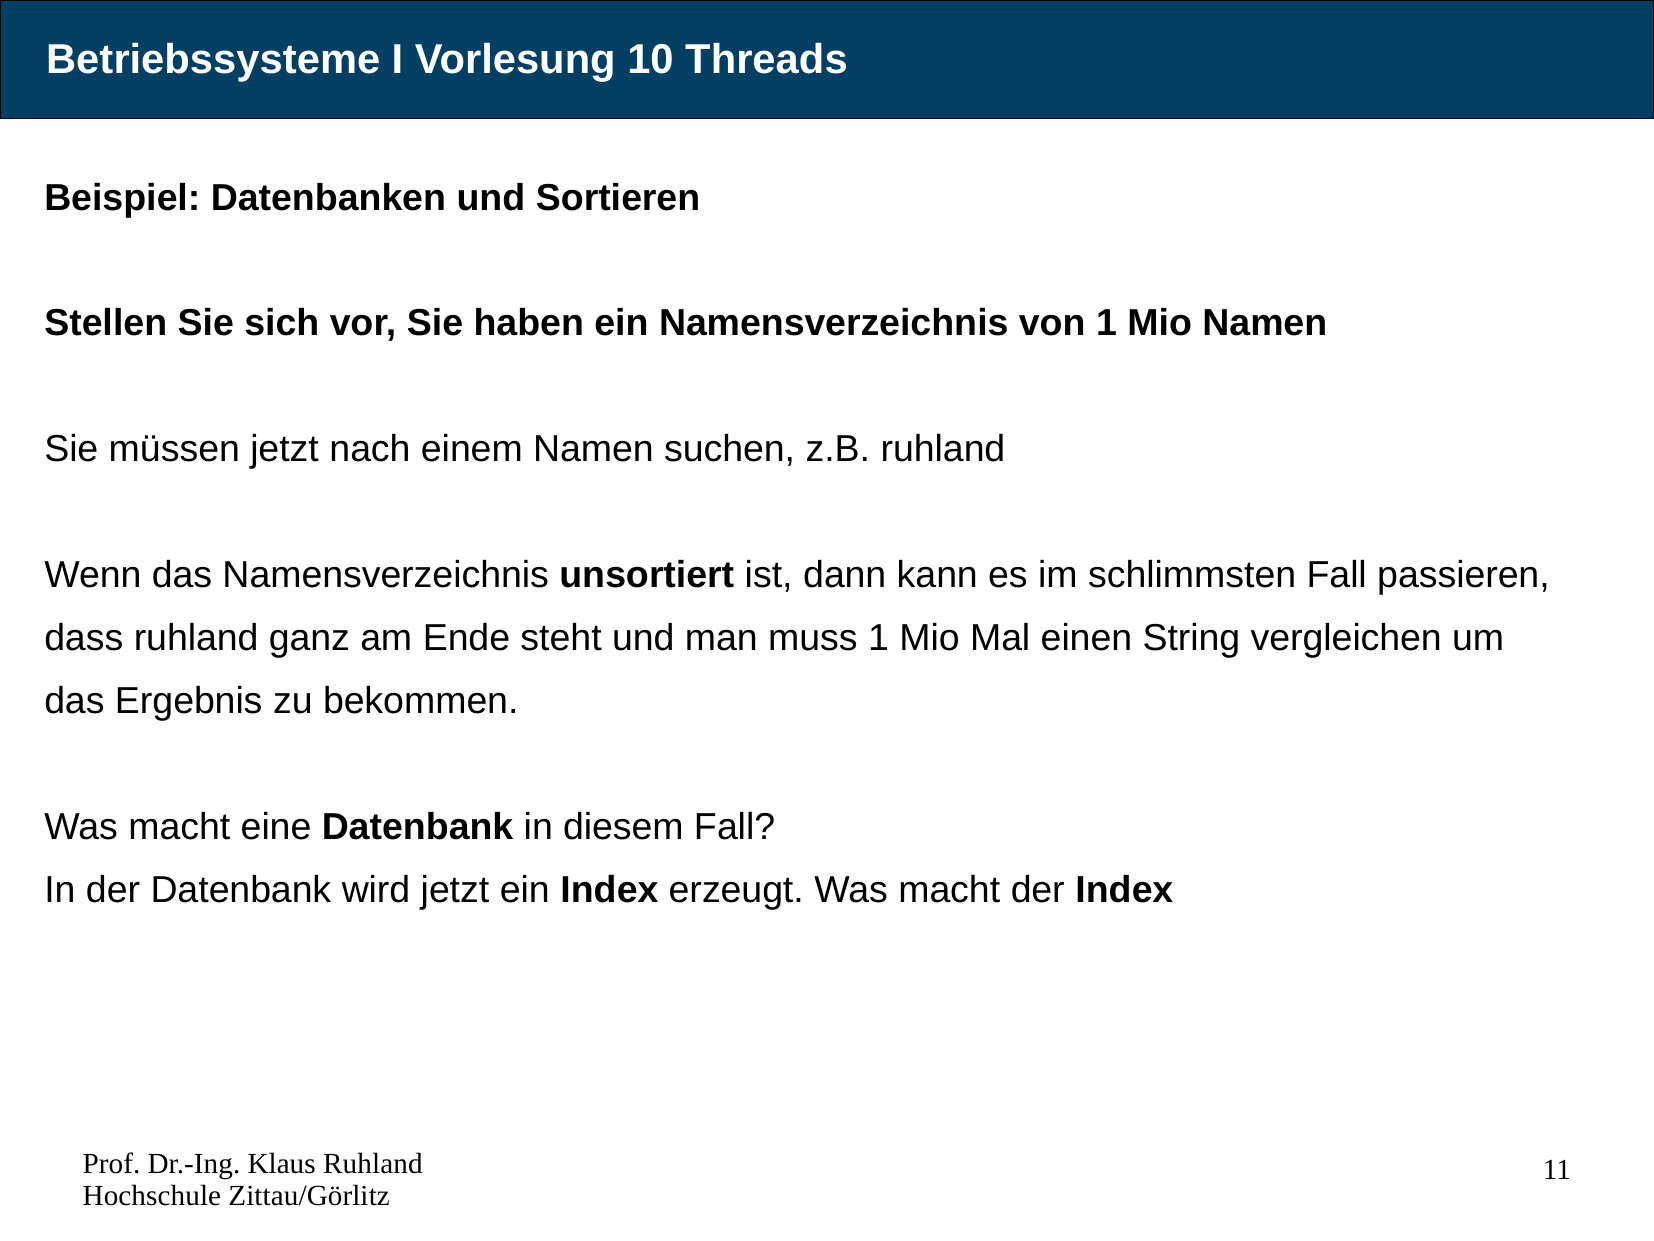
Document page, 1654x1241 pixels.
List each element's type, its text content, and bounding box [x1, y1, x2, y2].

text_box Beispiel: Datenbanken und Sortieren Stellen Sie sich vor, Sie haben ein Namensverzeichnis von 1 Mio Namen Sie müssen jetzt nach einem Namen suchen, z.B. ruhland Wenn das Namensverzeichnis unsortiert ist, dann kann es im schlimmsten Fall passieren, dass ruhland ganz am Ende steht und man muss 1 Mio Mal einen String vergleichen um das Ergebnis zu bekommen. Was macht eine Datenbank in diesem Fall? In der Datenbank wird jetzt ein Index erzeugt. Was macht der Index [29, 147, 1565, 1234]
